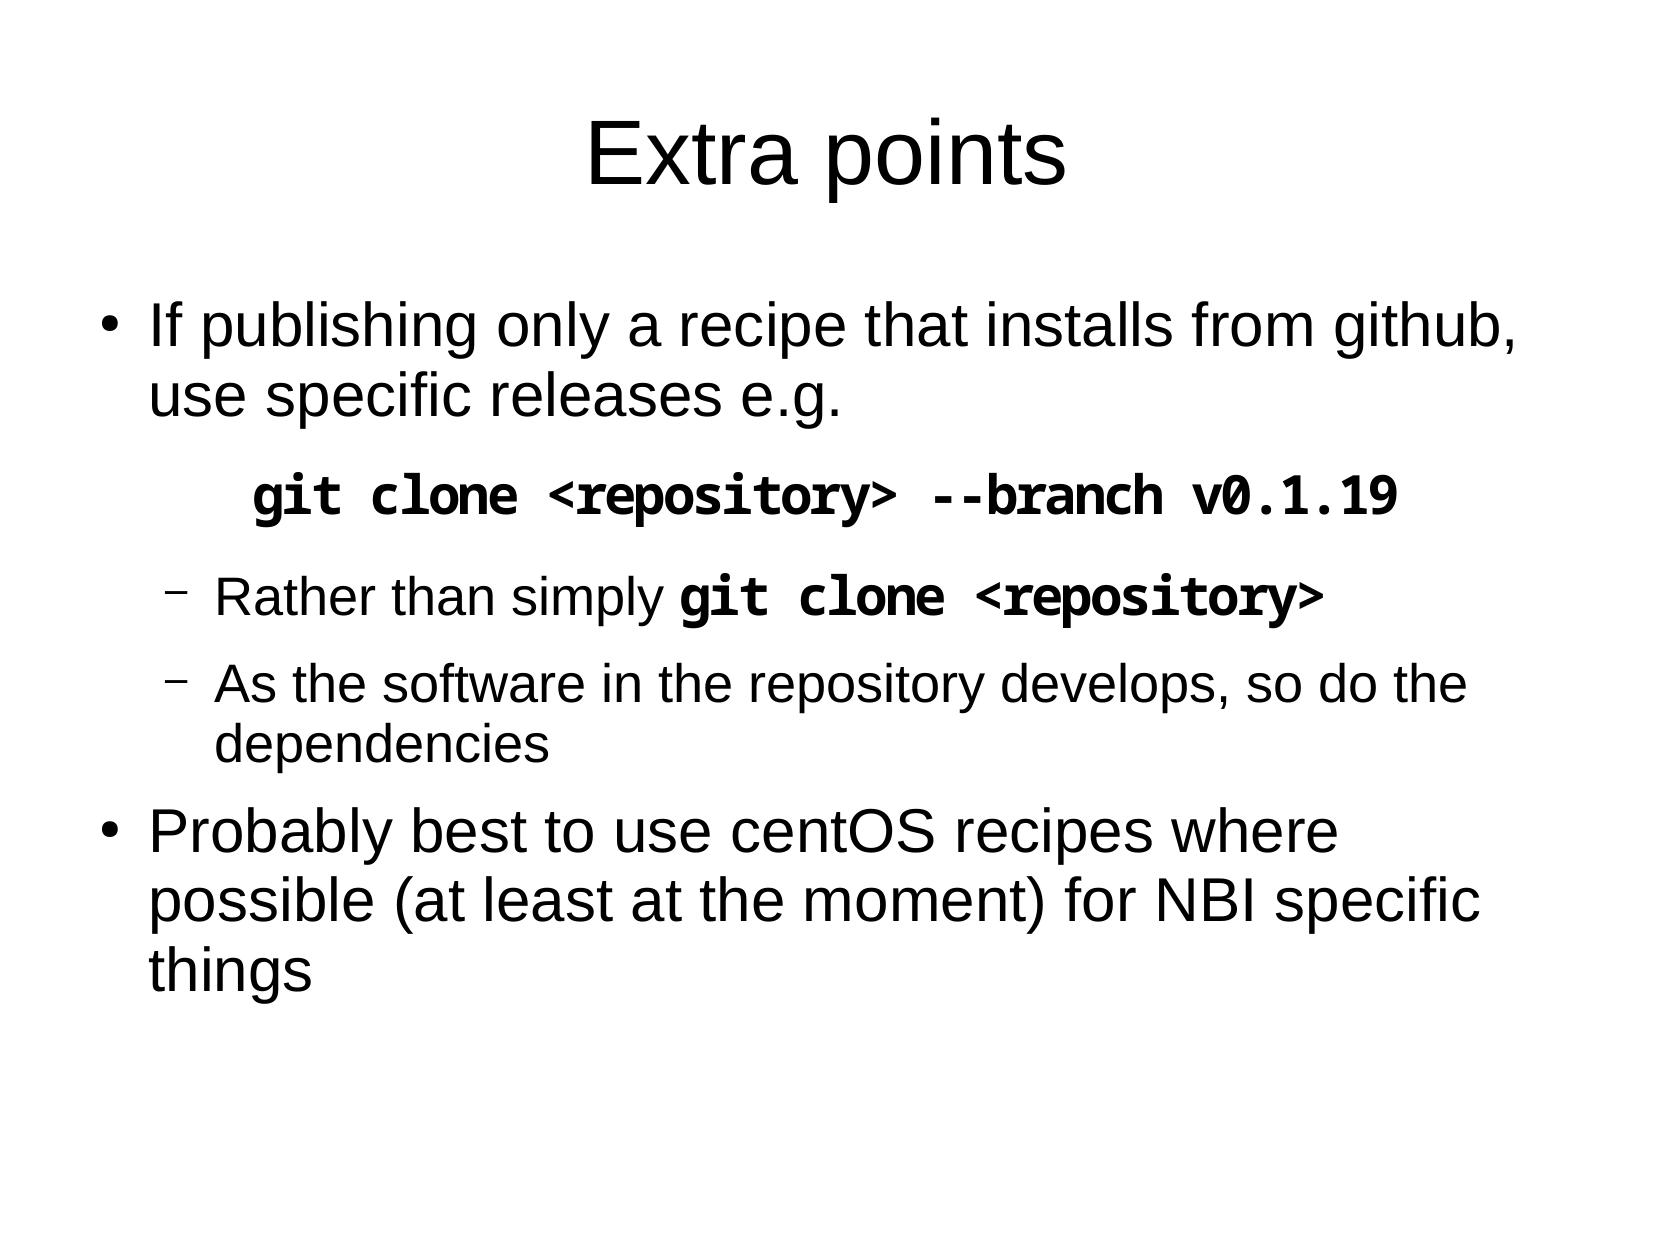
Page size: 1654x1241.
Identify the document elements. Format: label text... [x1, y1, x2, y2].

list If publishing only a recipe that installs from github, use specific releases e.g. git clone <repository> --branch v0.1.19 Rather than simply git clone <repository> As the software in the repository develops, so do the dependencies Probably best to use centOS recipes where possible (at least at the moment) for NBI specific things [82, 290, 1571, 1010]
title Extra points [82, 49, 1571, 257]
